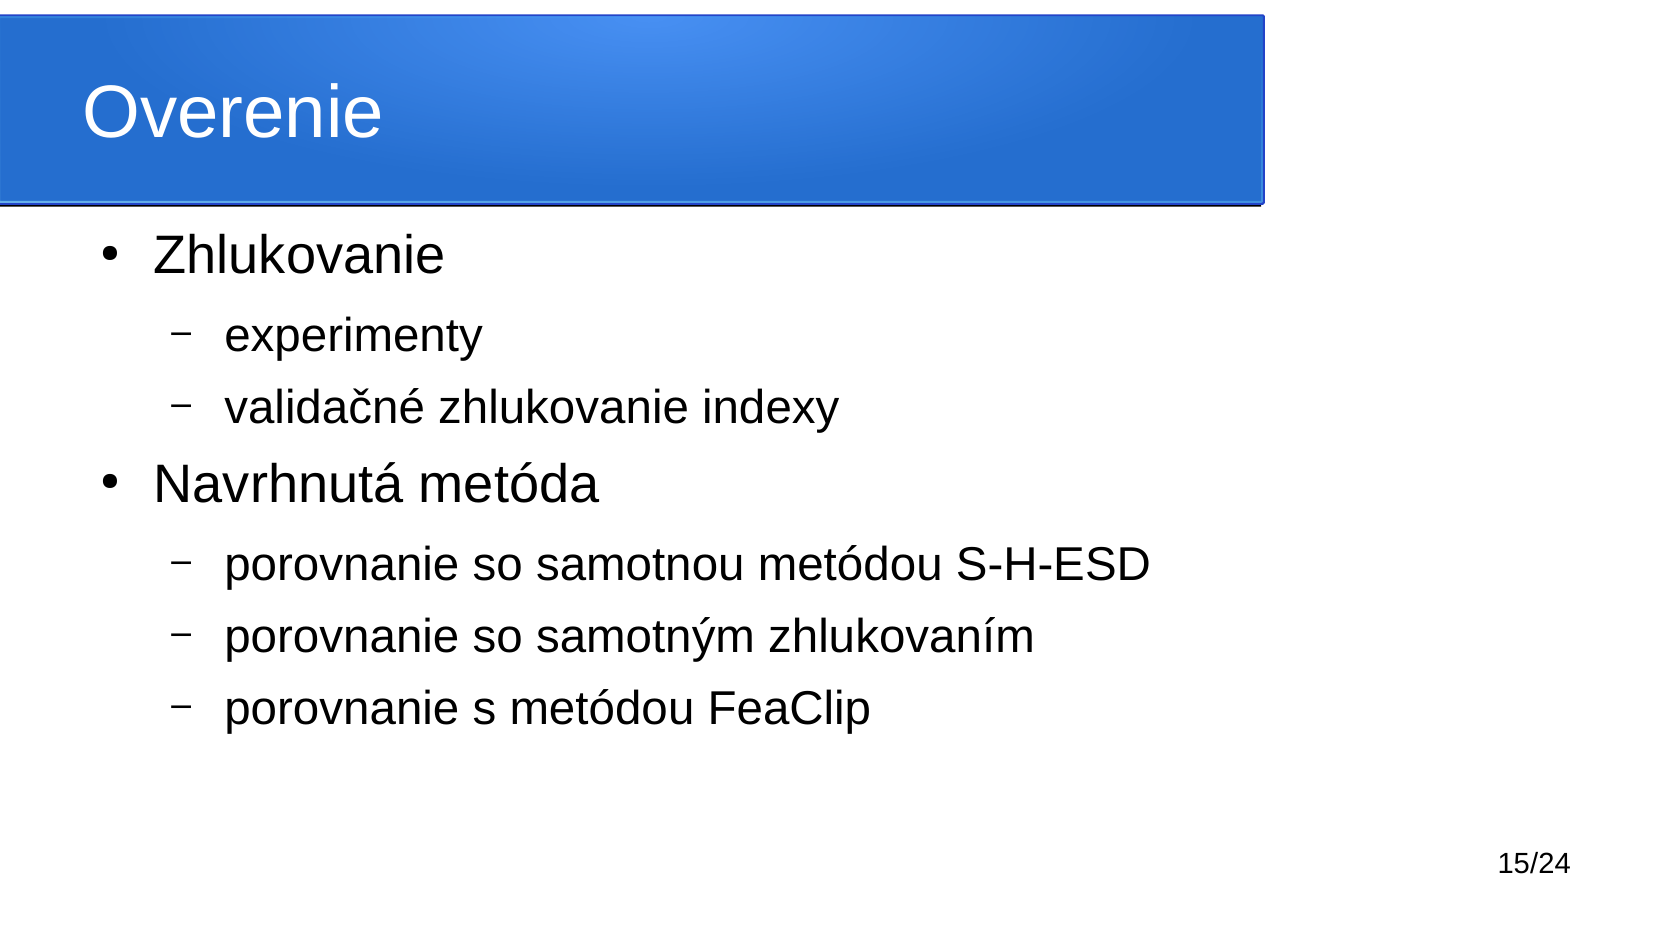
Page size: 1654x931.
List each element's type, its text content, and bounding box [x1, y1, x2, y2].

list Zhlukovanie experimenty validačné zhlukovanie indexy Navrhnutá metóda porovnanie so samotnou metódou S-H-ESD porovnanie so samotným zhlukovaním porovnanie s metódou FeaClip [82, 224, 1571, 764]
title Overenie [82, 29, 1291, 196]
